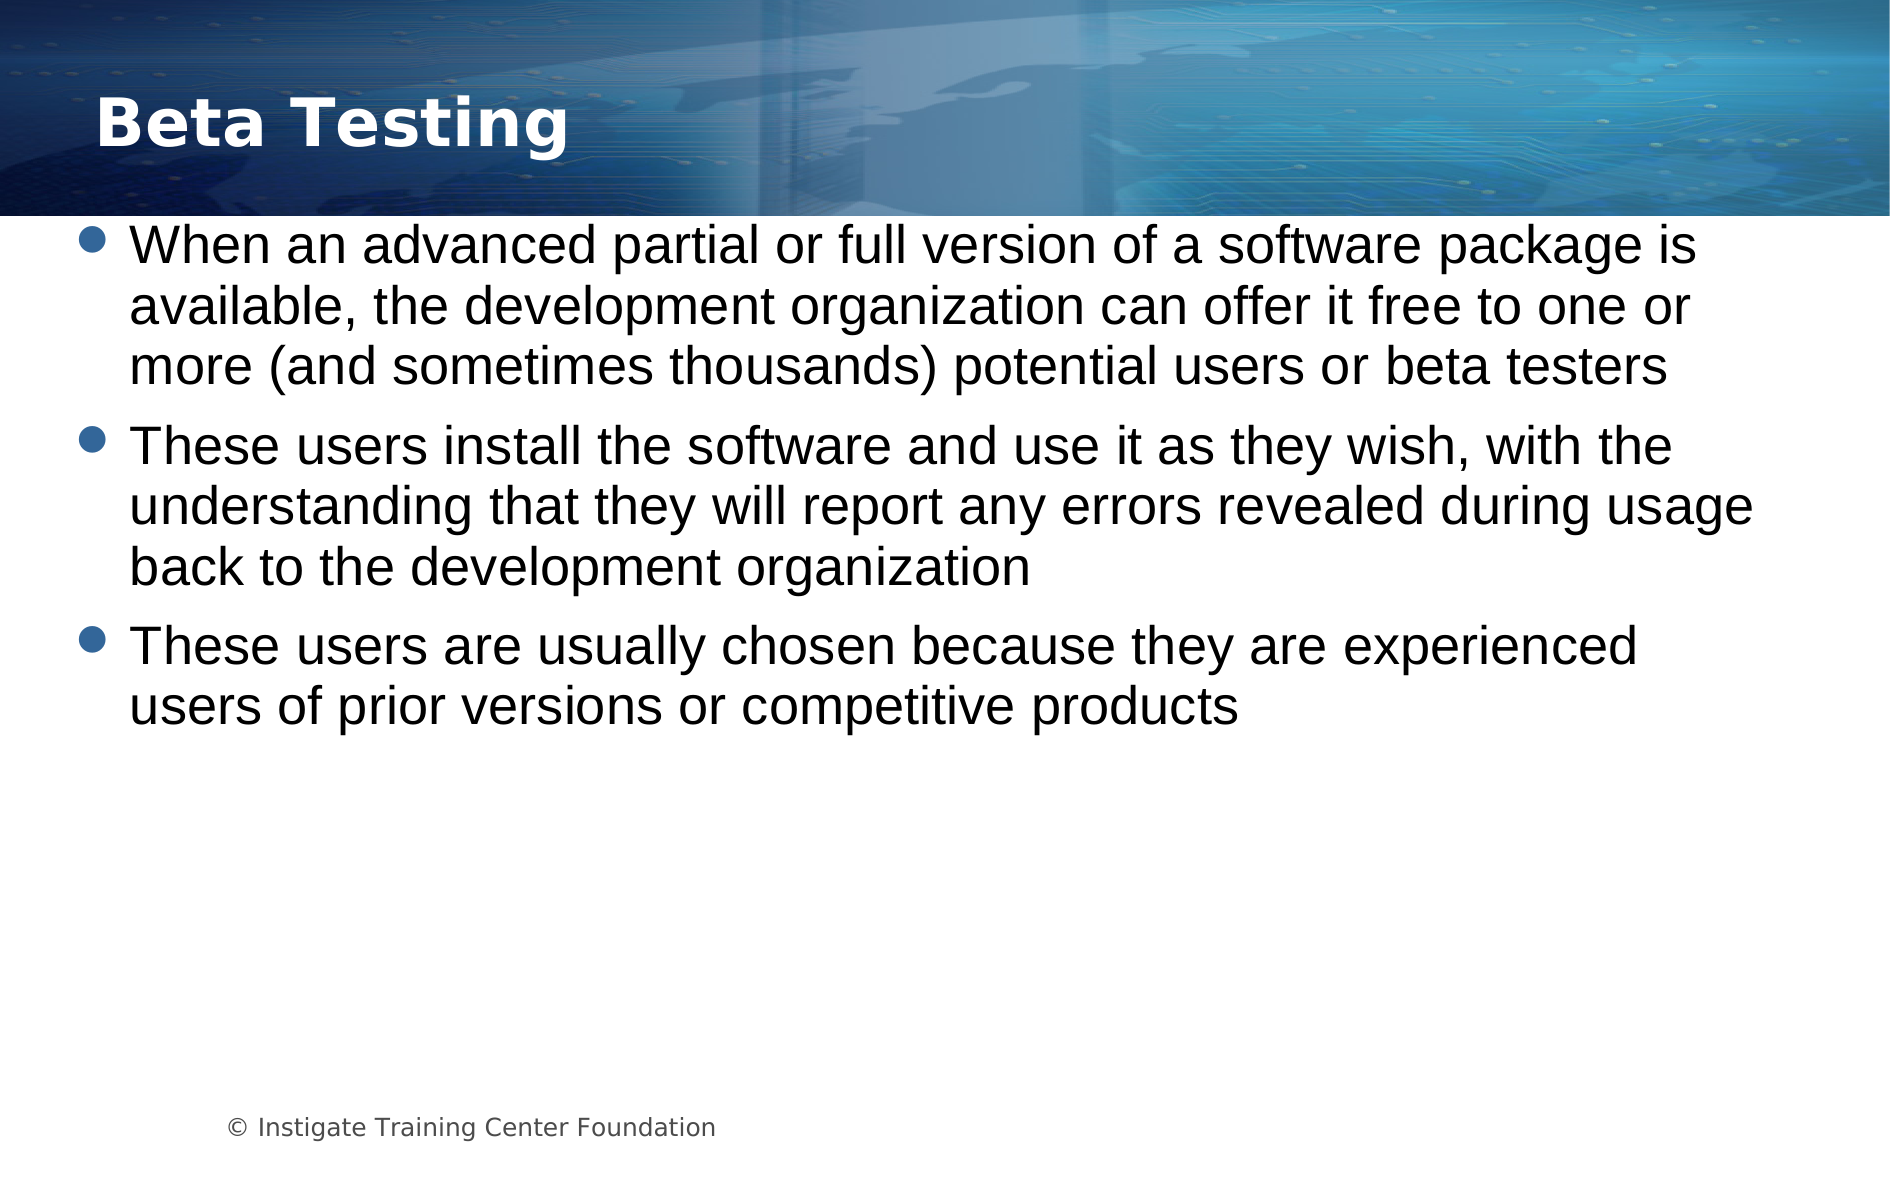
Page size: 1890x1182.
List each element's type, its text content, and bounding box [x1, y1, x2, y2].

picture [0, 0, 1890, 216]
list When an advanced partial or full version of a software package is available, the development organization can offer it free to one or more (and sometimes thousands) potential users or beta testers These users install the software and use it as they wish, with the understanding that they will report any errors revealed during usage back to the development organization These users are usually chosen because they are experienced users of prior versions or competitive products [75, 214, 1775, 901]
title Beta Testing [94, 47, 1793, 217]
